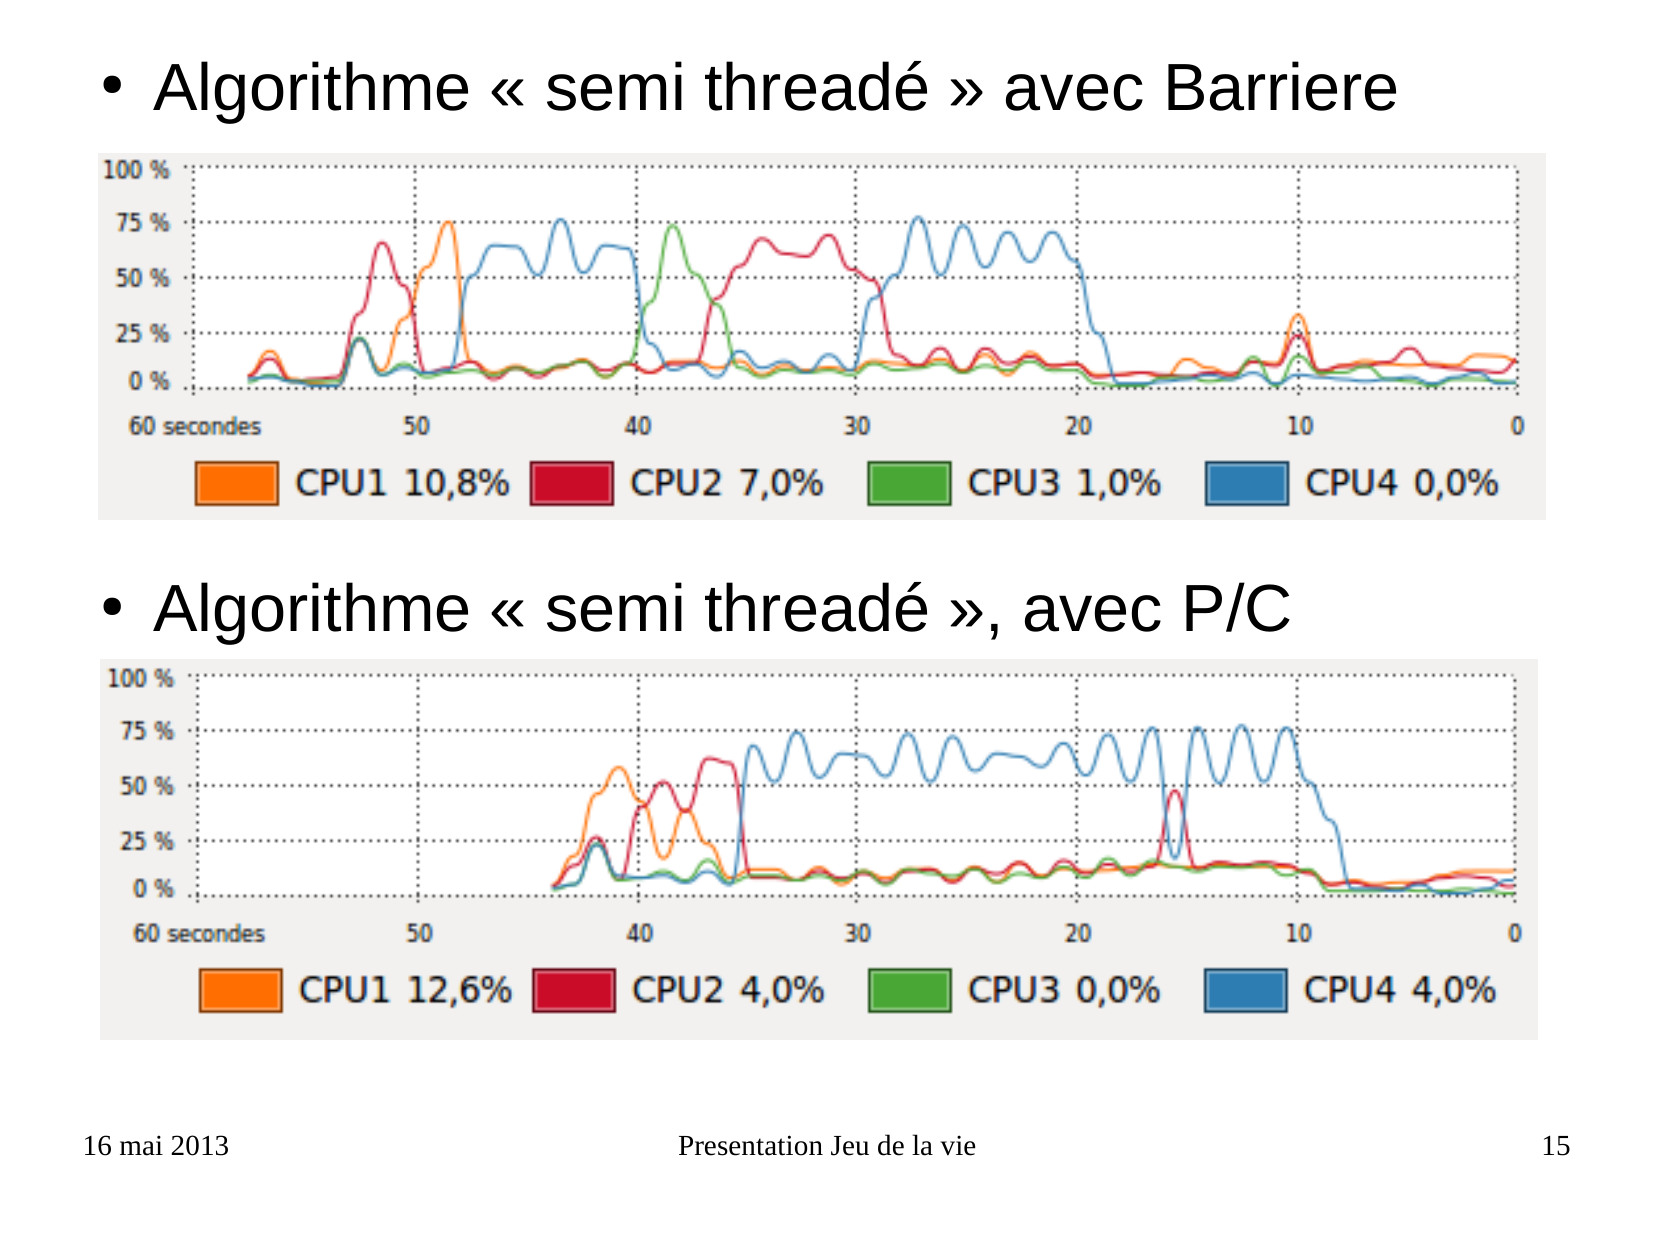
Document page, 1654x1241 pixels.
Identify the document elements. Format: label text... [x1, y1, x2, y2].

picture [98, 153, 1546, 520]
picture [100, 659, 1538, 1040]
list Algorithme « semi threadé » avec Barriere Algorithme « semi threadé », avec P/C [82, 49, 1538, 1010]
